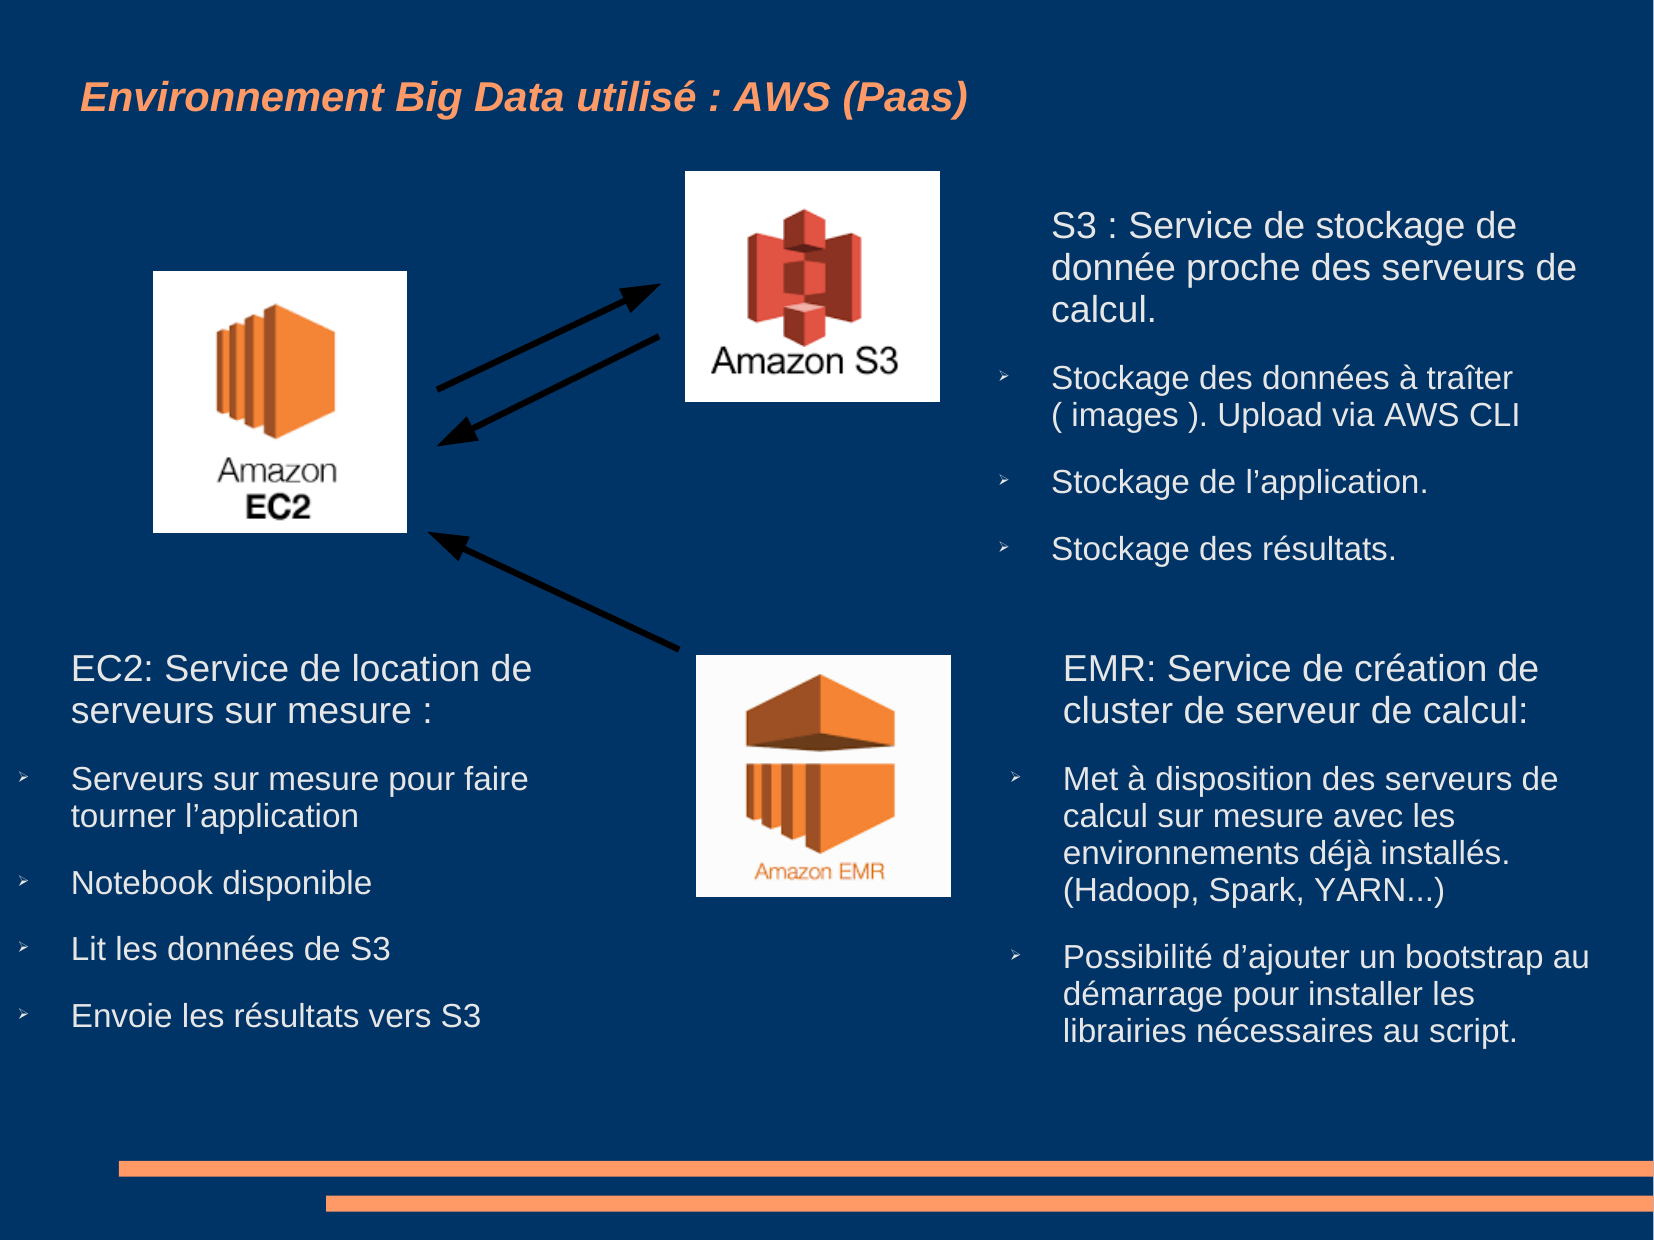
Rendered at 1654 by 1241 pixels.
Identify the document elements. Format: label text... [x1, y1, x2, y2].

list S3 : Service de stockage de donnée proche des serveurs de calcul. Stockage des données à traîter ( images ). Upload via AWS CLI Stockage de l’application. Stockage des résultats. [980, 204, 1583, 638]
picture [153, 271, 407, 533]
list EMR: Service de création de cluster de serveur de calcul: Met à disposition des serveurs de calcul sur mesure avec les environnements déjà installés. (Hadoop, Spark, YARN...) Possibilité d’ajouter un bootstrap au démarrage pour installer les librairies nécessaires au script. [992, 647, 1595, 1117]
list EC2: Service de location de serveurs sur mesure : Serveurs sur mesure pour faire tourner l’application Notebook disponible Lit les données de S3 Envoie les résultats vers S3 [0, 647, 556, 1154]
picture [685, 171, 940, 402]
picture [696, 655, 951, 897]
title Environnement Big Data utilisé : AWS (Paas) [80, 22, 1493, 171]
